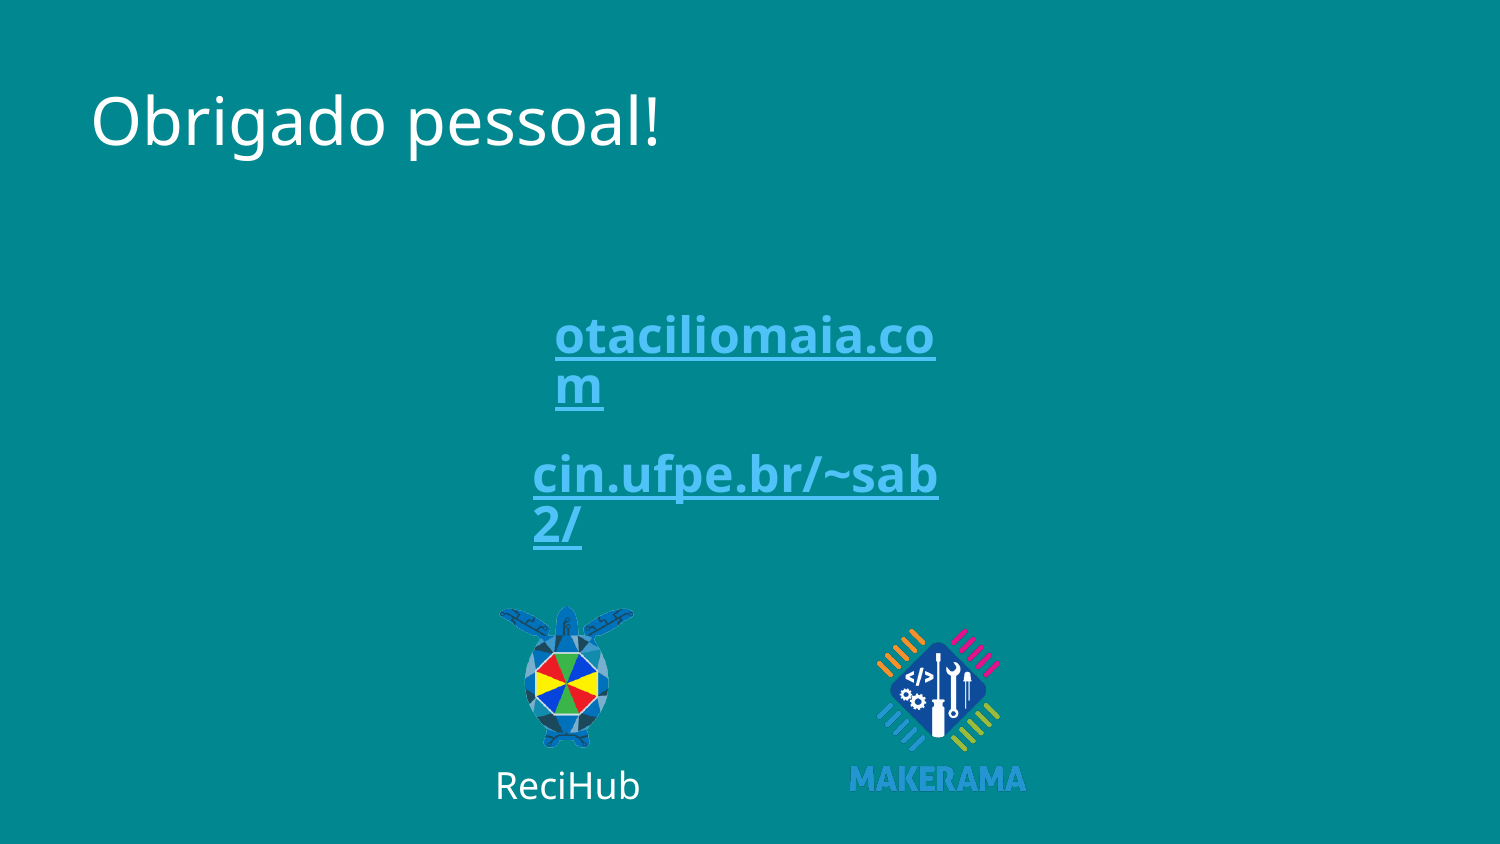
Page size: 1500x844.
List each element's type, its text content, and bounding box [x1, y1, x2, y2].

picture [495, 606, 637, 747]
subtitle ReciHub [475, 747, 661, 819]
subtitle cin.ufpe.br/~sab2/ [517, 427, 983, 510]
subtitle otaciliomaia.com [539, 288, 961, 371]
picture [832, 606, 1044, 813]
title Obrigado pessoal! [75, 63, 1425, 190]
